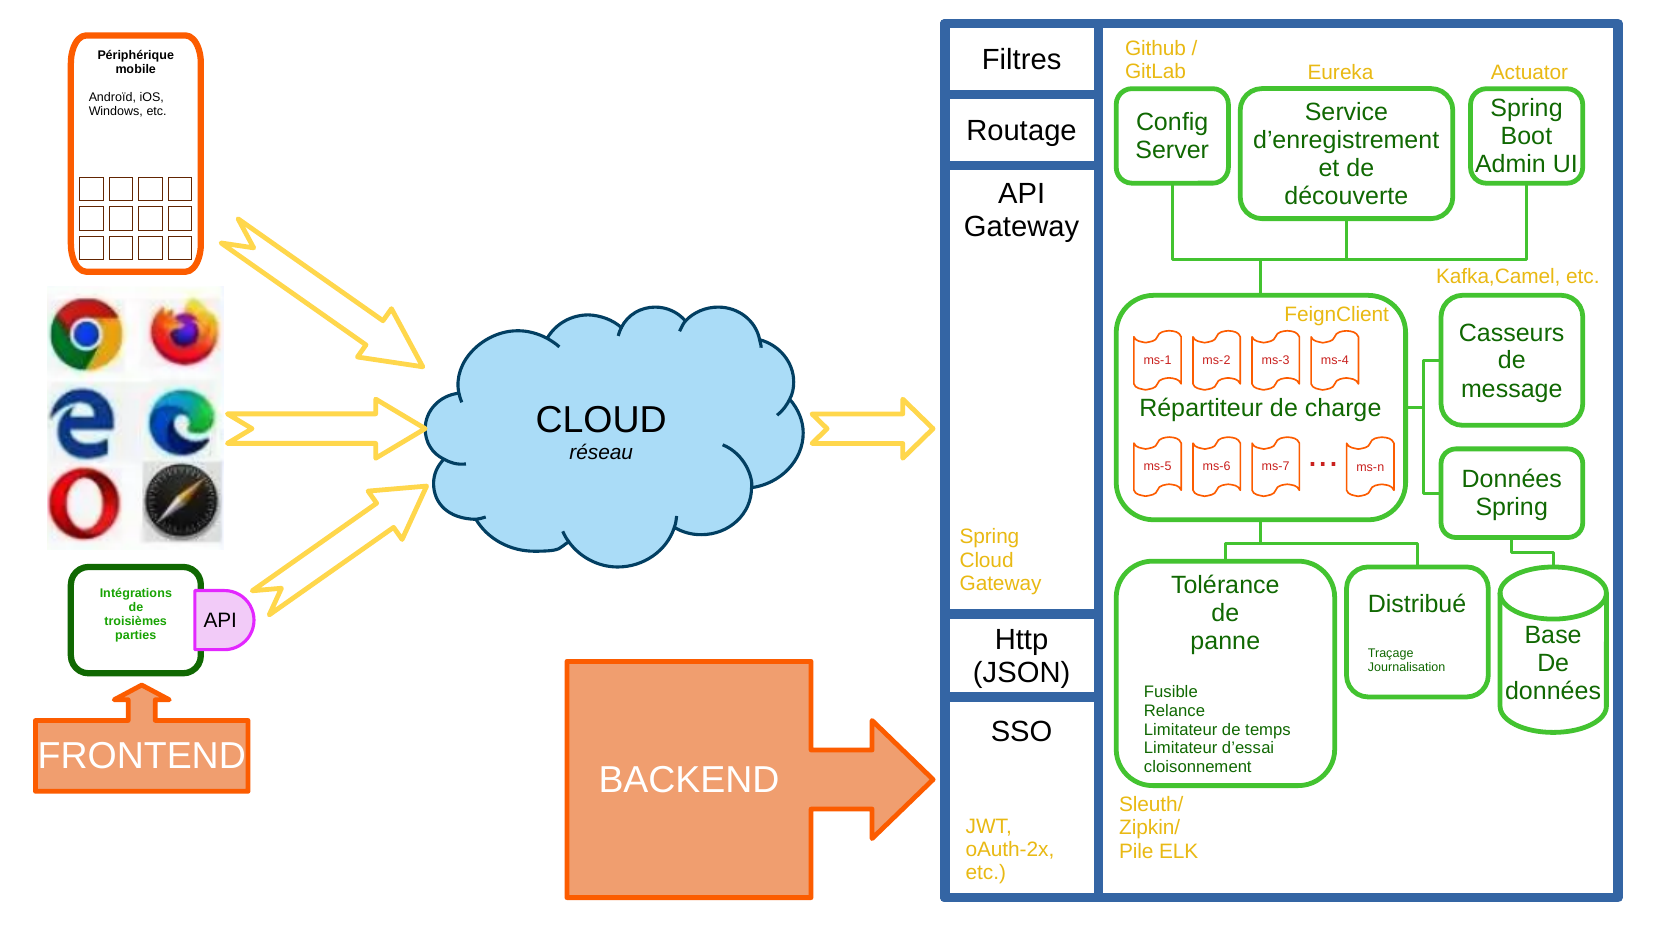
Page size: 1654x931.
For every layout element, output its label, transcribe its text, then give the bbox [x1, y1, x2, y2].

text_box Intégrations de troisièmes parties [76, 578, 195, 664]
text_box ms-n [1346, 483, 1394, 497]
text_box ms-6 [1193, 437, 1241, 497]
text_box SSO [944, 696, 1099, 898]
text_box Service d’enregistrement et de découverte [1240, 88, 1453, 219]
text_box Github / GitLab [1110, 29, 1252, 91]
text_box Http (JSON) [944, 614, 1099, 696]
text_box Données Spring [1441, 448, 1583, 538]
text_box Spring Cloud Gateway [944, 517, 1063, 603]
text_box ms-5 [1133, 437, 1182, 497]
text_box BACKEND [566, 661, 934, 898]
text_box API [194, 590, 254, 650]
text_box Config Server [1116, 91, 1229, 184]
text_box Périphérique mobile Androïd, iOS, Windows, etc. [73, 40, 198, 140]
text_box Base De données [1500, 567, 1607, 733]
text_box Filtres [944, 23, 1099, 94]
text_box FRONTEND [35, 685, 249, 792]
text_box Actuator [1458, 53, 1601, 92]
text_box Routage [944, 94, 1099, 165]
text_box Sleuth/ Zipkin/ Pile ELK [1104, 785, 1247, 871]
picture [47, 286, 224, 550]
text_box Eureka [1269, 53, 1412, 92]
text_box API Gateway [944, 165, 1099, 614]
text_box Spring Boot Admin UI [1470, 92, 1583, 184]
text_box ms-2 [1192, 330, 1241, 390]
text_box ms-4 [1311, 334, 1359, 390]
text_box ... [1292, 425, 1399, 483]
text_box Distribué Traçage Journalisation [1346, 566, 1489, 697]
text_box ms-7 [1252, 437, 1300, 497]
text_box Répartiteur de charge [1116, 295, 1406, 520]
text_box Tolérance de panne Fusible Relance Limitateur de temps Limitateur d’essai cloisonnement [1116, 561, 1335, 786]
text_box ms-3 [1252, 334, 1300, 390]
text_box ms-1 [1133, 330, 1182, 390]
text_box FeignClient [1269, 295, 1412, 334]
text_box CLOUD réseau [425, 307, 804, 567]
text_box Casseurs de message [1441, 319, 1583, 426]
text_box JWT, oAuth-2x, etc.) [950, 807, 1081, 892]
text_box Kafka,Camel, etc. [1411, 257, 1625, 319]
